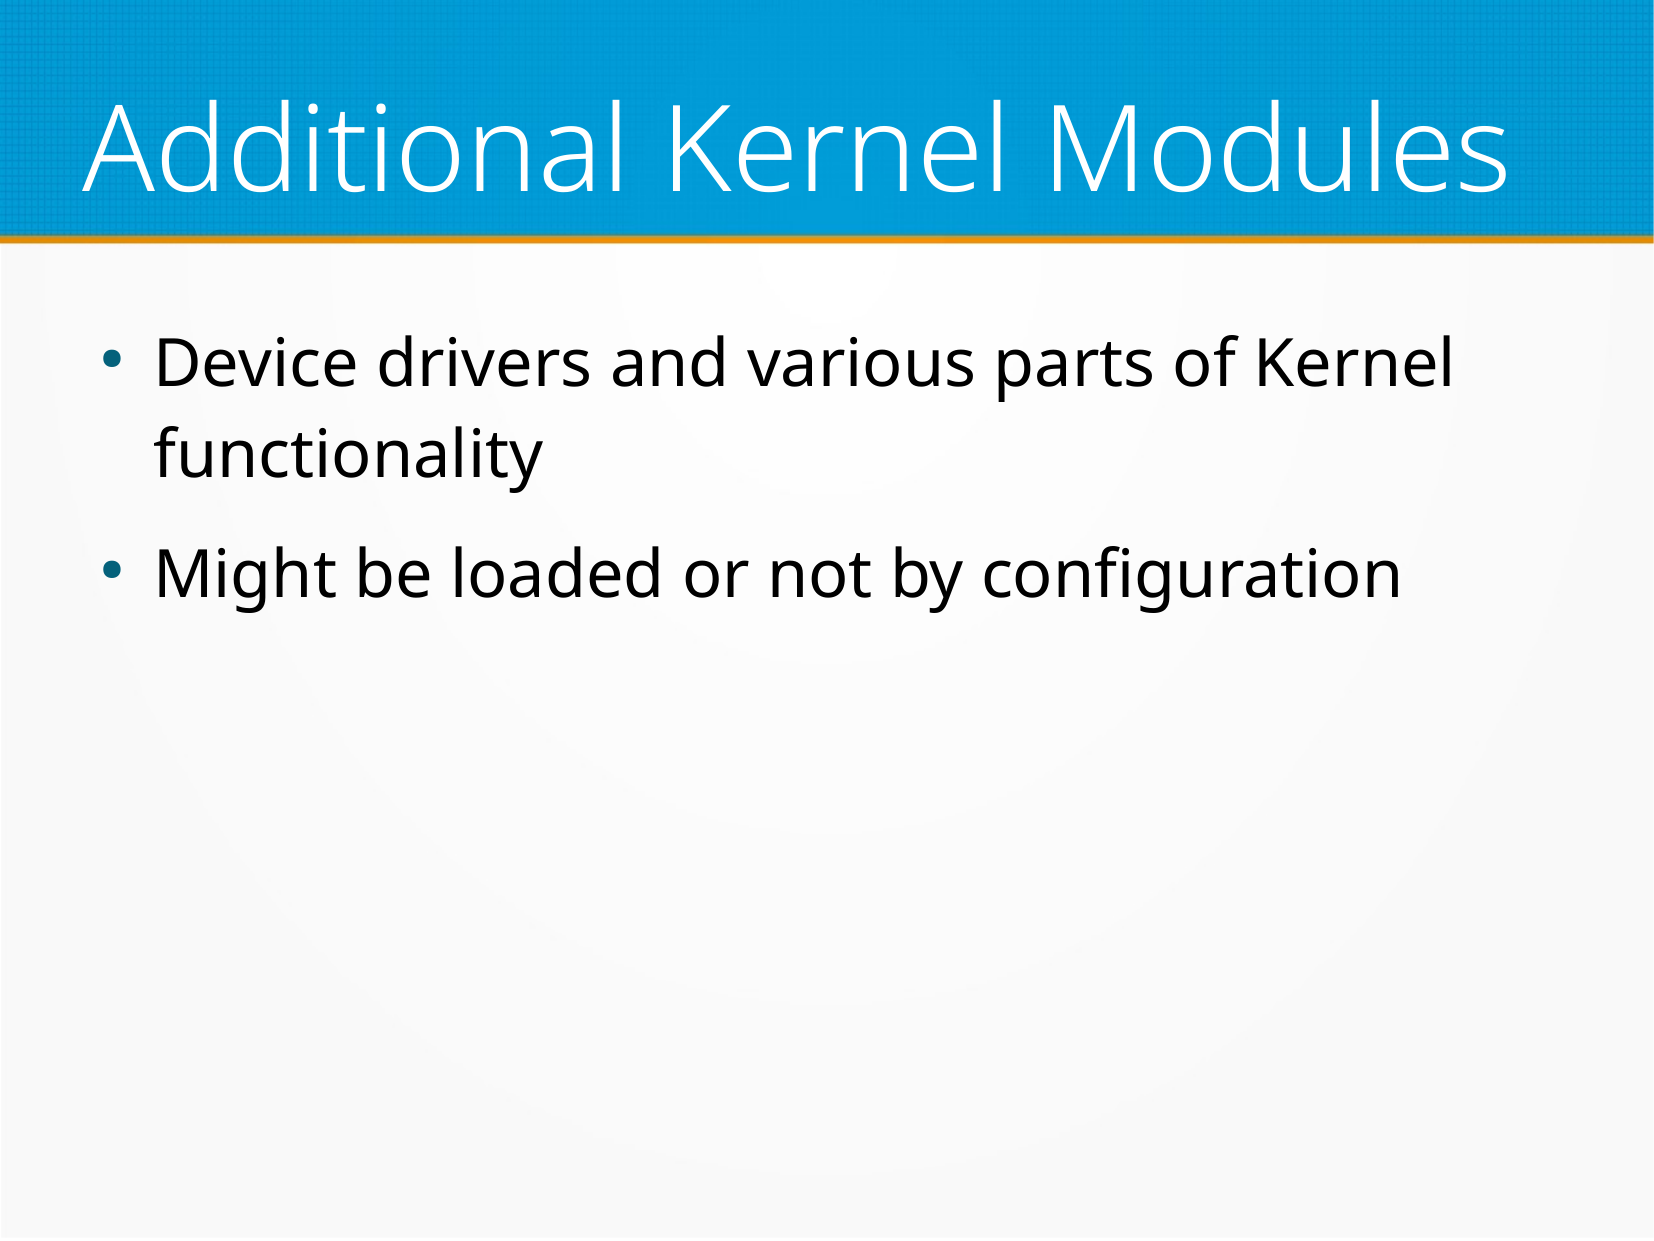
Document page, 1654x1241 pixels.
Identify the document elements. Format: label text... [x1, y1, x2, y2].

picture [0, 233, 1654, 1241]
list Device drivers and various parts of Kernel functionality Might be loaded or not by configuration [82, 315, 1563, 1081]
title Additional Kernel Modules [82, 19, 1571, 227]
